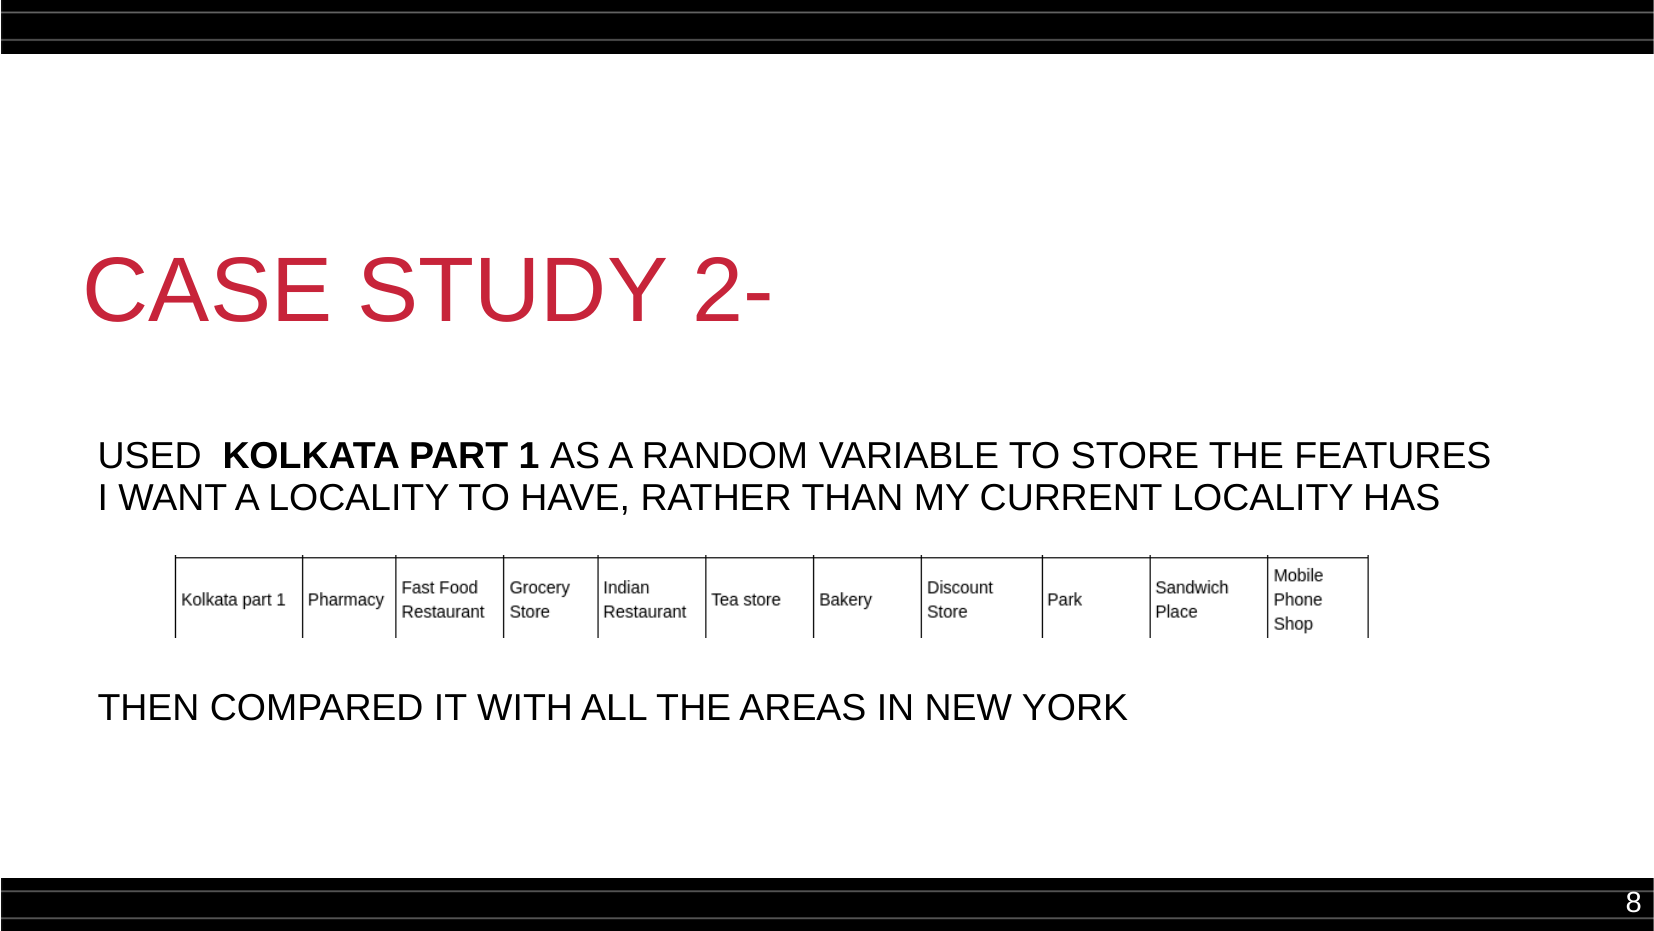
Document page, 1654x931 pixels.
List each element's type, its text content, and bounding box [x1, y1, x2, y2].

picture [1, 878, 1654, 931]
text_box USED KOLKATA PART 1 AS A RANDOM VARIABLE TO STORE THE FEATURES I WANT A LOCALITY TO HAVE, RATHER THAN MY CURRENT LOCALITY HAS THEN COMPARED IT WITH ALL THE AREAS IN NEW YORK [82, 427, 1512, 737]
title CASE STUDY 2- [82, 212, 1571, 368]
picture [1, 0, 1654, 54]
picture [165, 555, 1382, 638]
